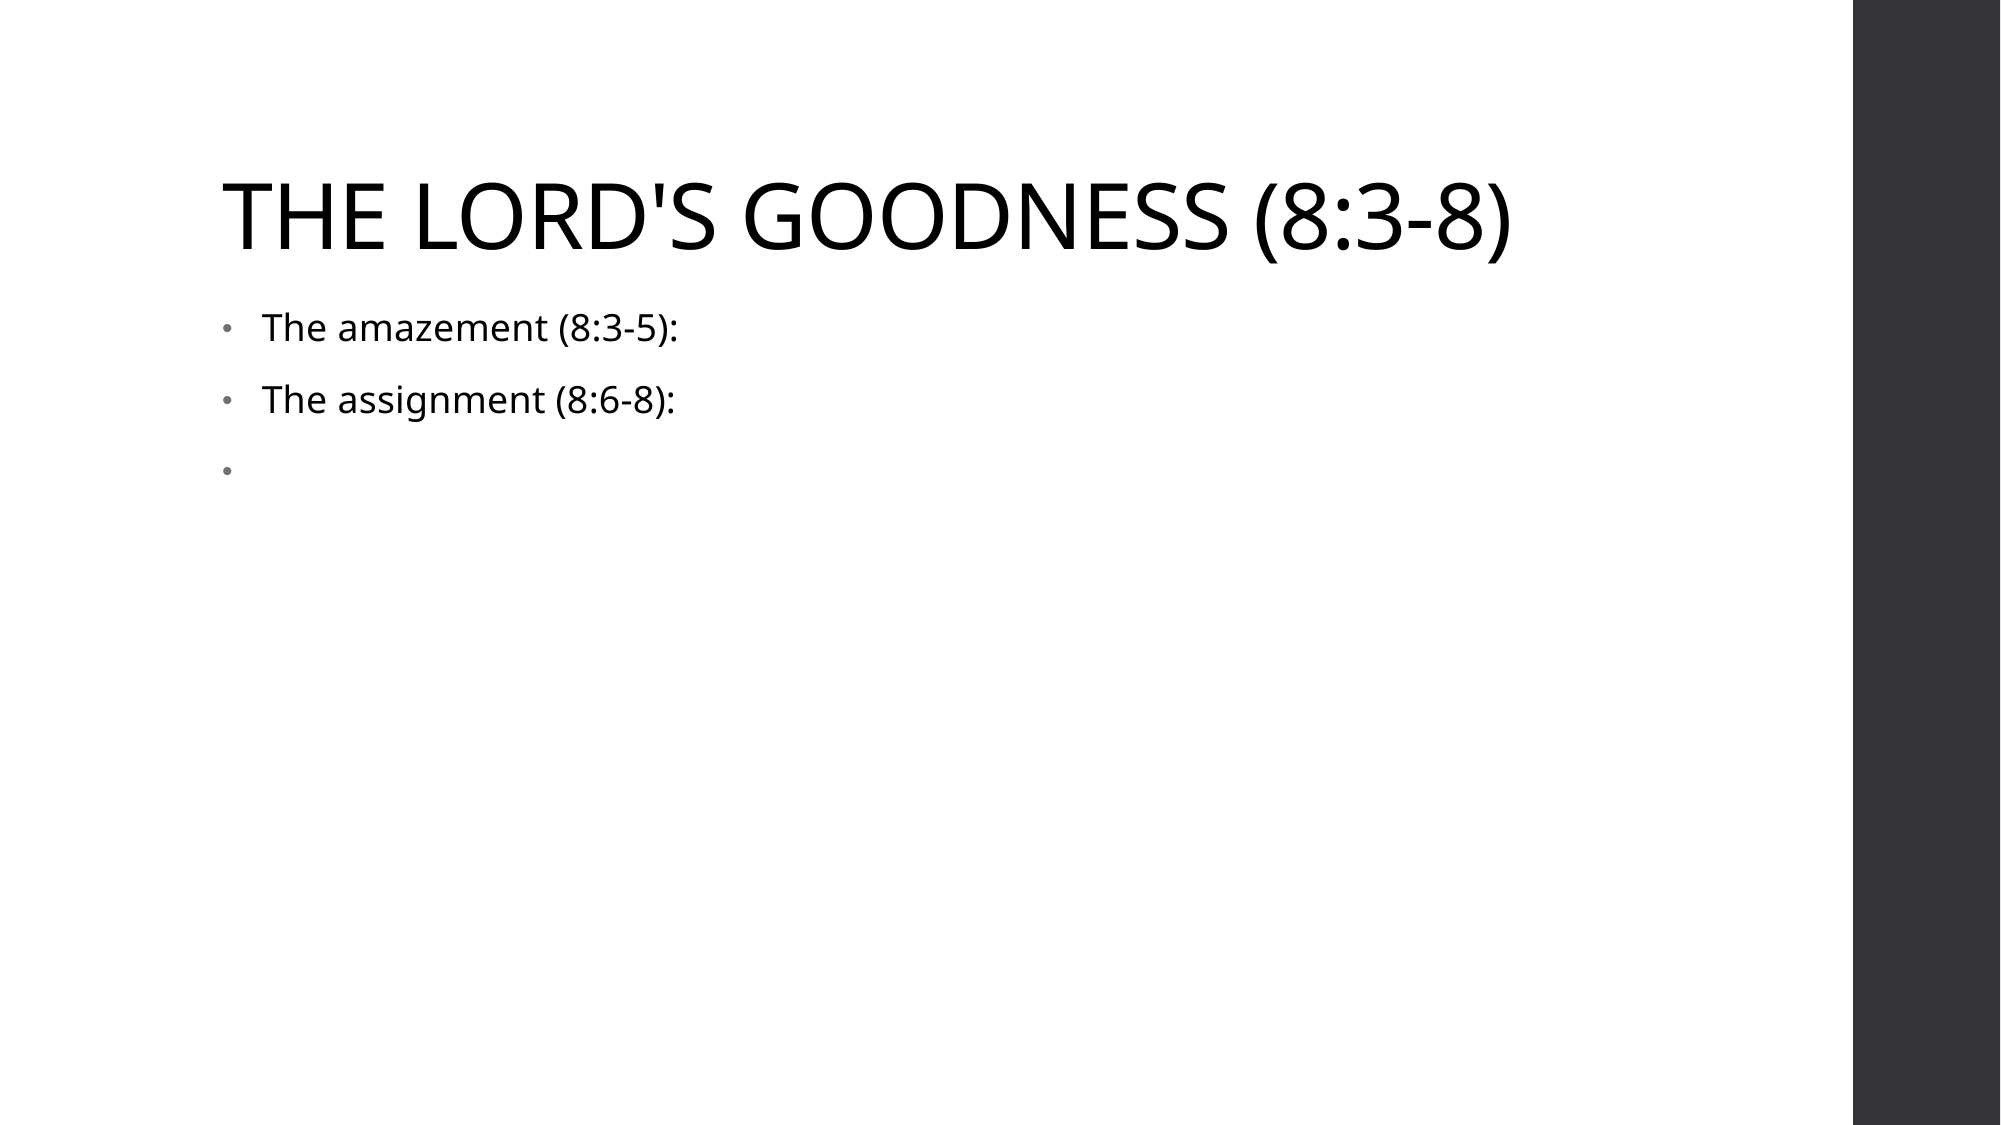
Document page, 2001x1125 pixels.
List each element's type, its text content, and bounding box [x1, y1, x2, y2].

title THE LORD'S GOODNESS (8:3-8) [206, 60, 1797, 278]
list The amazement (8:3-5): The assignment (8:6-8): [206, 299, 1617, 1014]
